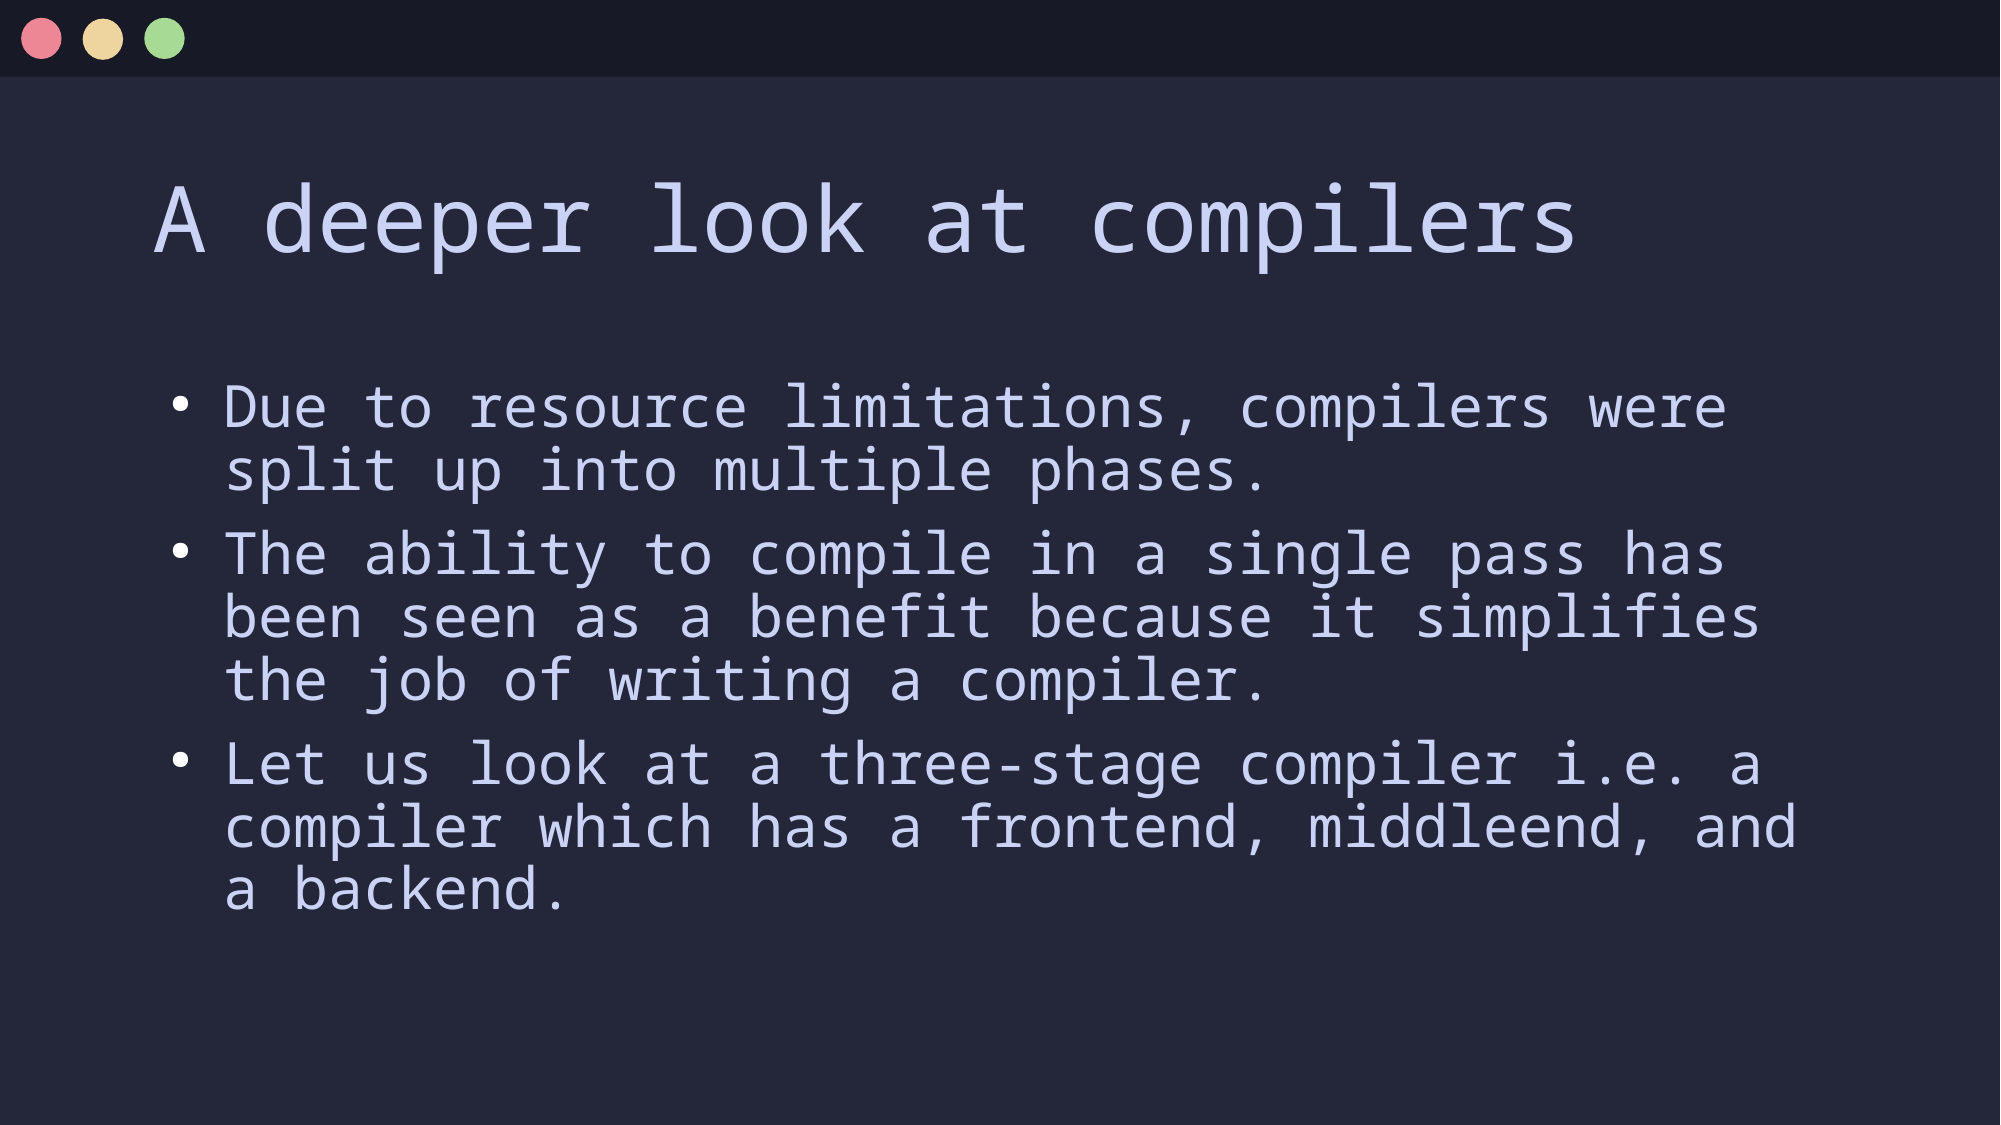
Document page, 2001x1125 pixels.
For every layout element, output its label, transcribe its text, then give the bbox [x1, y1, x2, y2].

text_box [0, 0, 2000, 77]
title A deeper look at compilers [137, 113, 1863, 332]
list Due to resource limitations, compilers were split up into multiple phases. The ability to compile in a single pass has been seen as a benefit because it simplifies the job of writing a compiler. Let us look at a three-stage compiler i.e. a compiler which has a frontend, middleend, and a backend. [137, 369, 1863, 1014]
